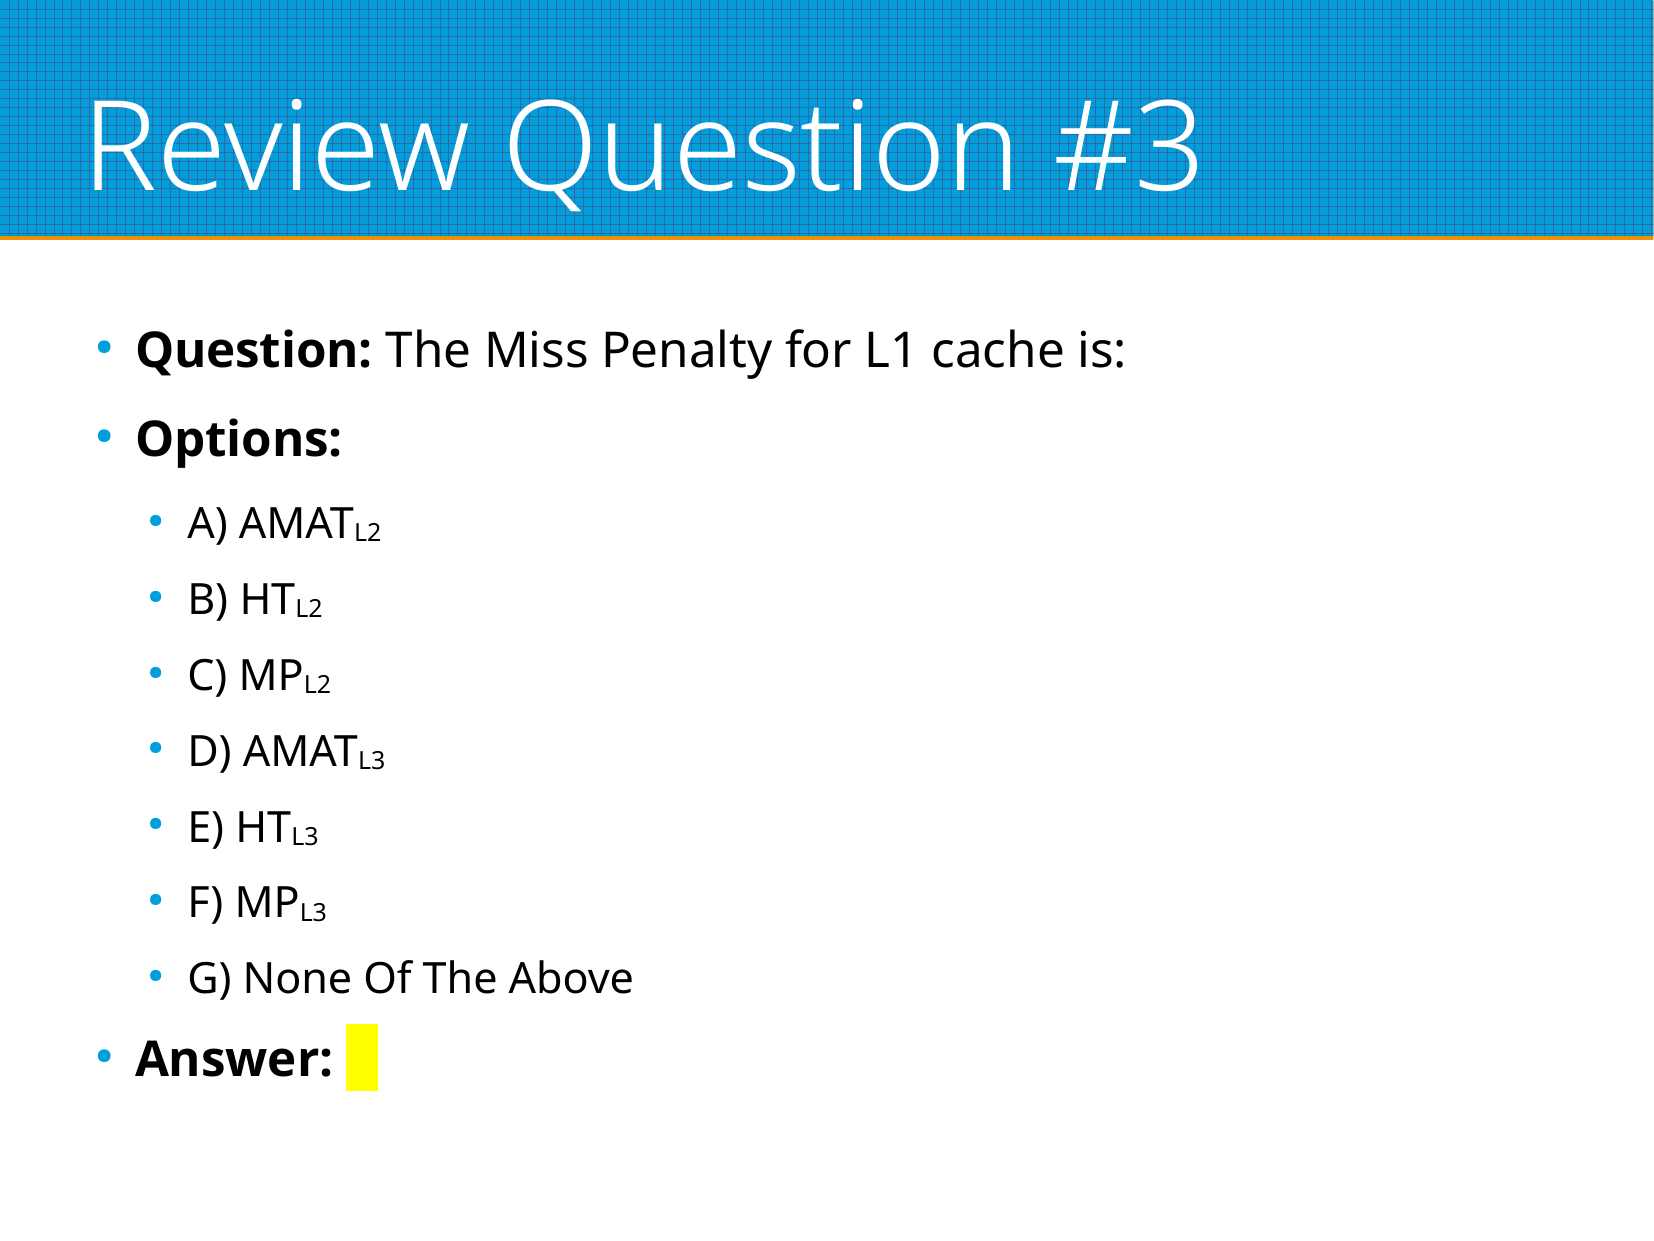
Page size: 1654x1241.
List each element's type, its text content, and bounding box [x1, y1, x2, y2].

list Question: The Miss Penalty for L1 cache is: Options: A) AMATL2 B) HTL2 C) MPL2 D) AMATL3 E) HTL3 F) MPL3 G) None Of The Above Answer: A [82, 314, 1563, 1093]
title Review Question #3 [82, 19, 1571, 227]
